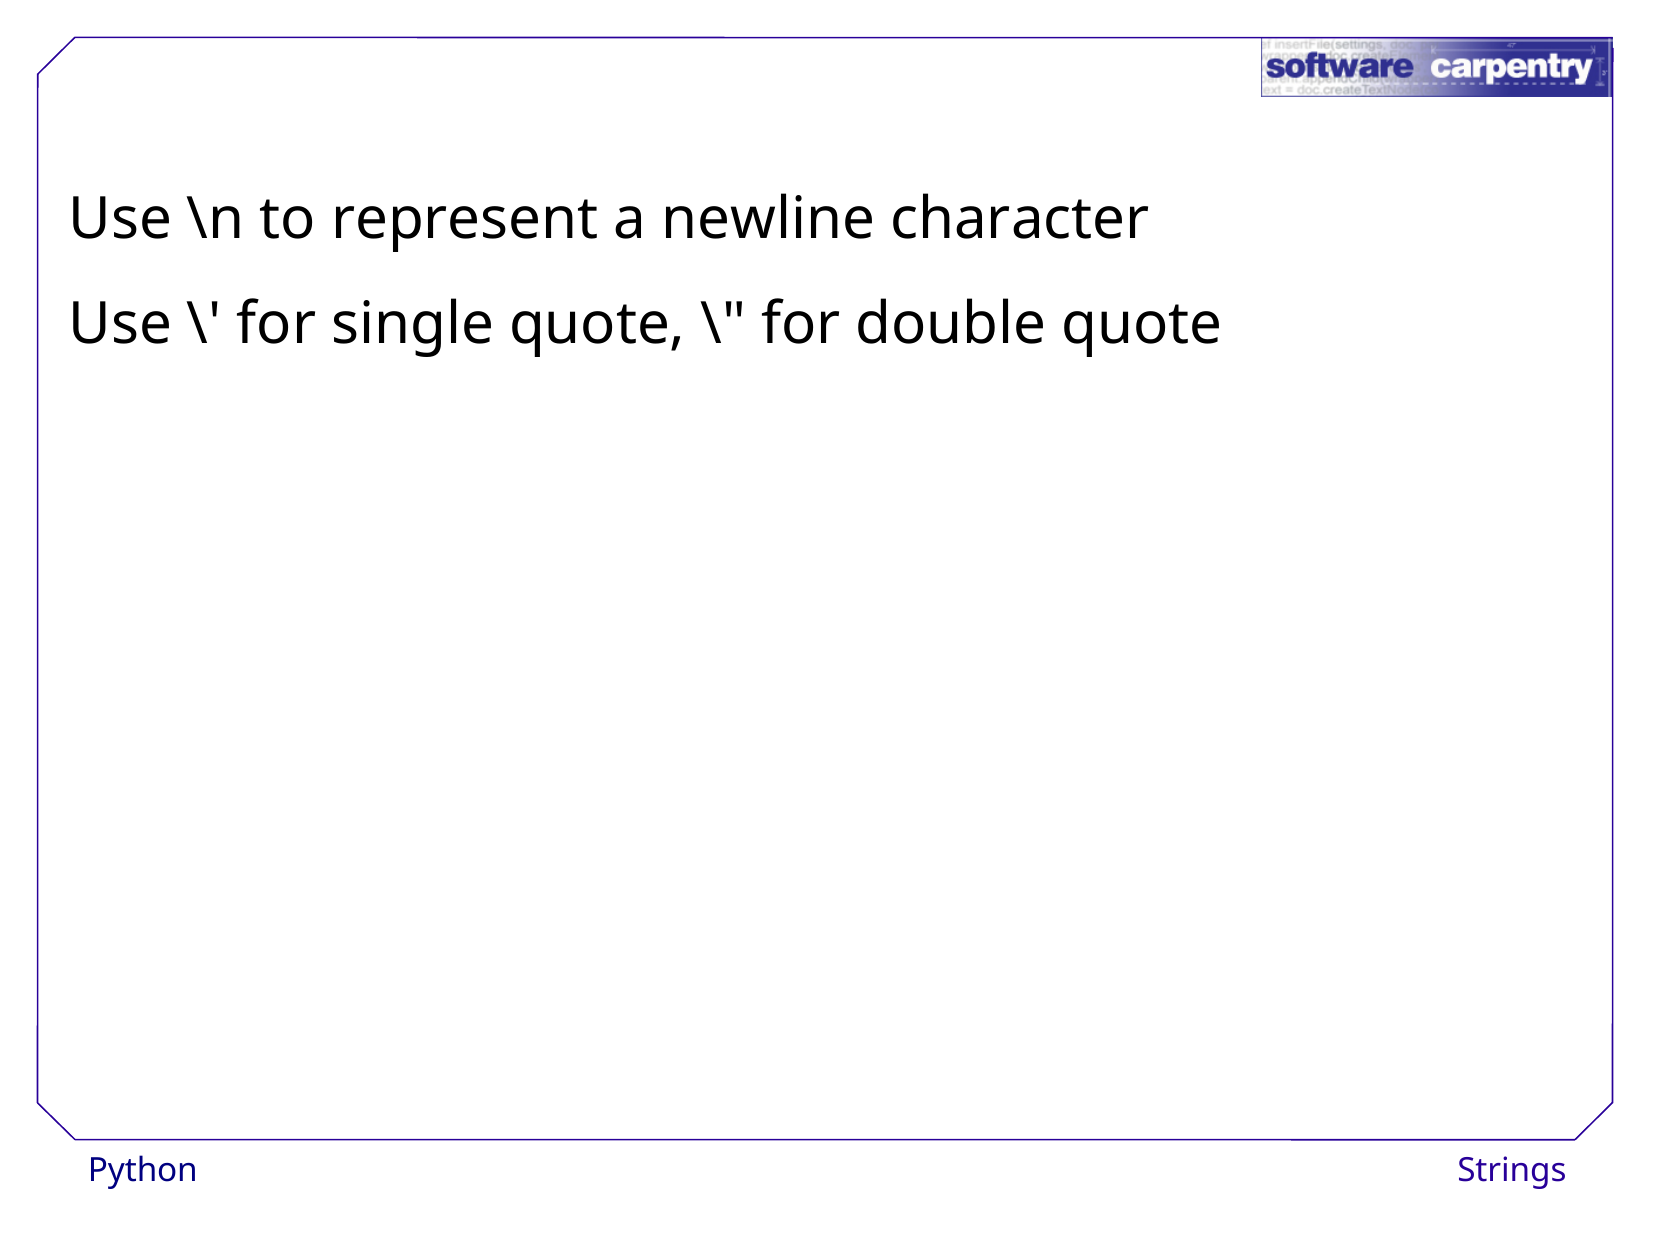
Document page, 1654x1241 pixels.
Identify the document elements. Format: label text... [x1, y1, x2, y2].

picture [1261, 39, 1613, 97]
text_box Use \n to represent a newline character Use \' for single quote, \" for double quote [53, 137, 1388, 364]
